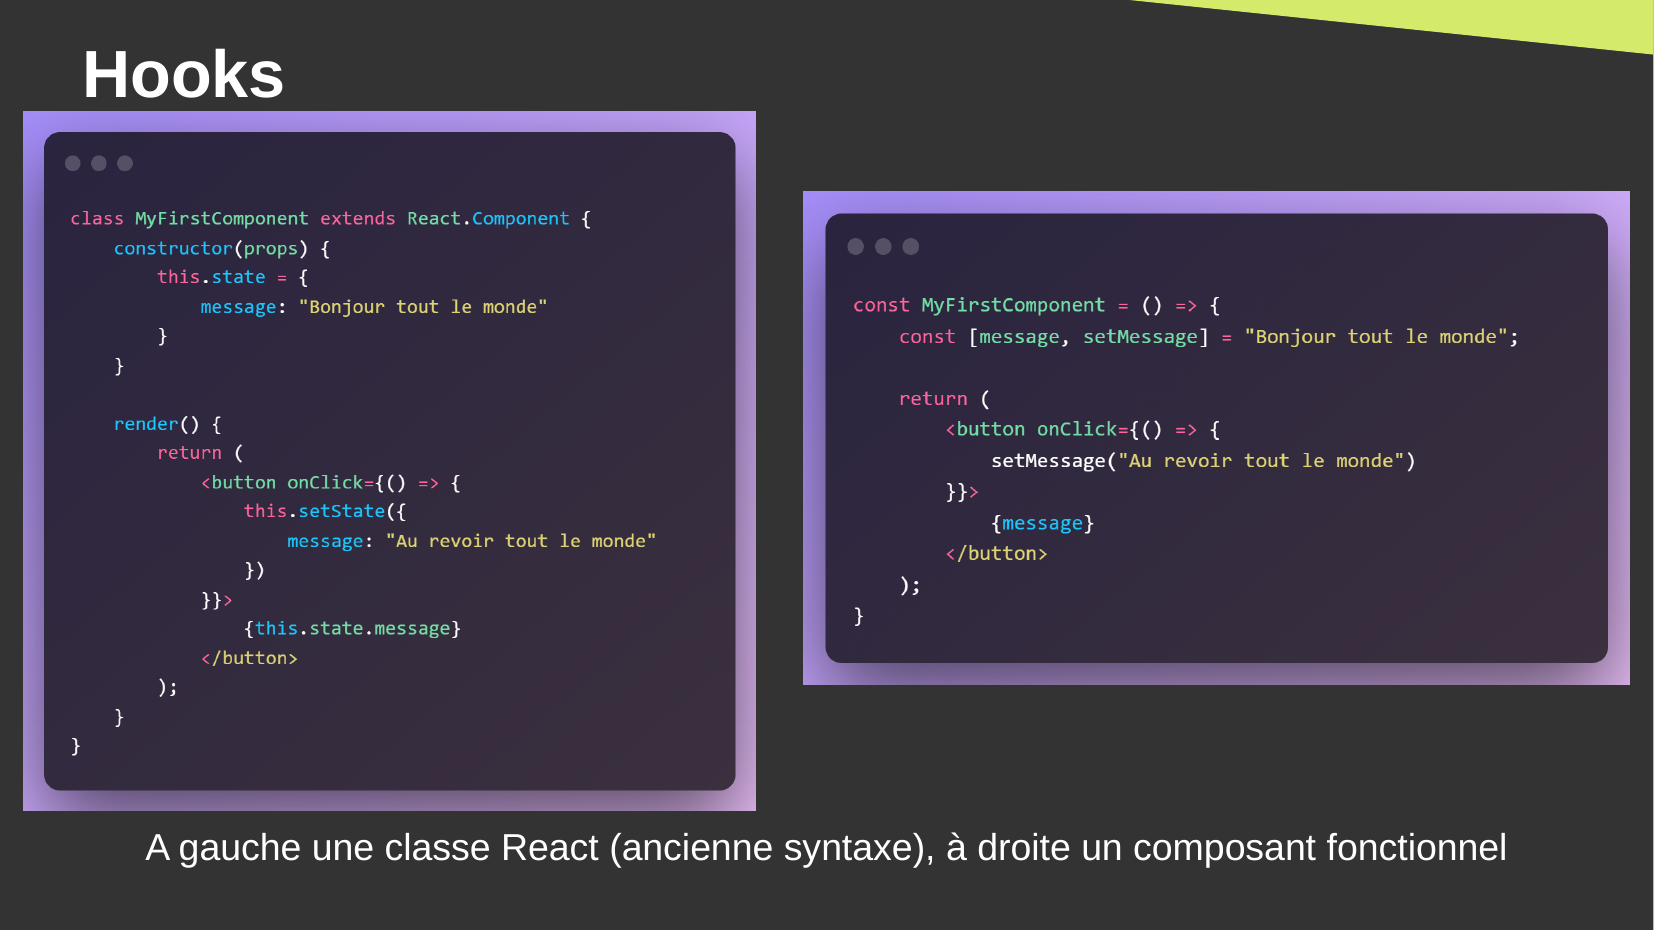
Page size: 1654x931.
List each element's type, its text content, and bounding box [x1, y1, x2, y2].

list A gauche une classe React (ancienne syntaxe), à droite un composant fonctionnel [46, 826, 1608, 886]
title Hooks [82, 37, 1571, 114]
text_box [1129, 0, 1654, 55]
picture [803, 191, 1630, 686]
picture [23, 111, 756, 811]
